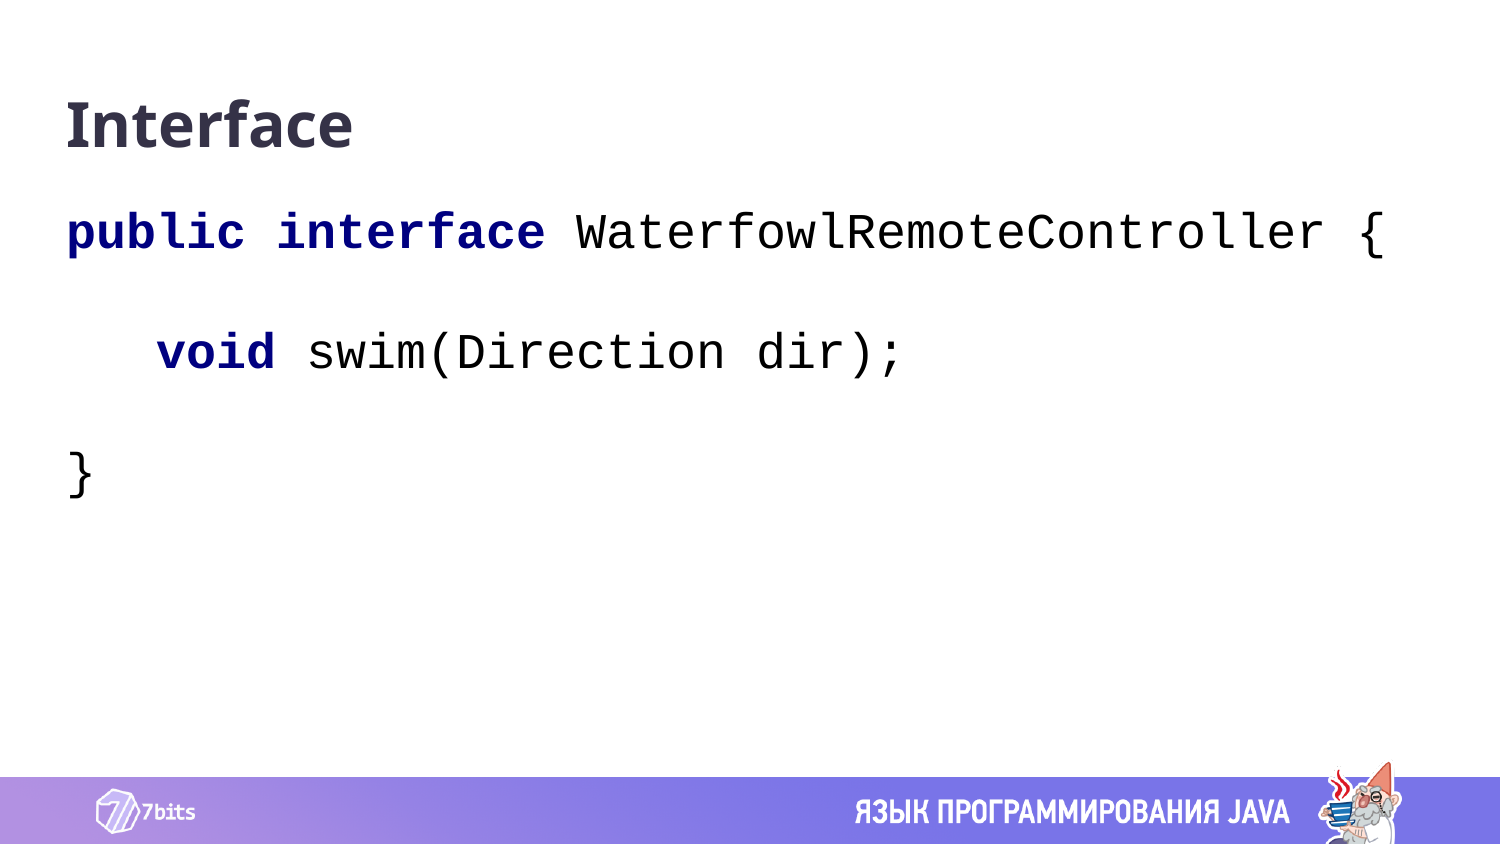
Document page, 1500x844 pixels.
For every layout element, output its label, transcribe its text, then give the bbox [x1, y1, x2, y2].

picture [0, 717, 1500, 844]
title Interface [51, 69, 1449, 164]
list public interface WaterfowlRemoteController { void swim(Direction dir); } [51, 184, 1449, 745]
